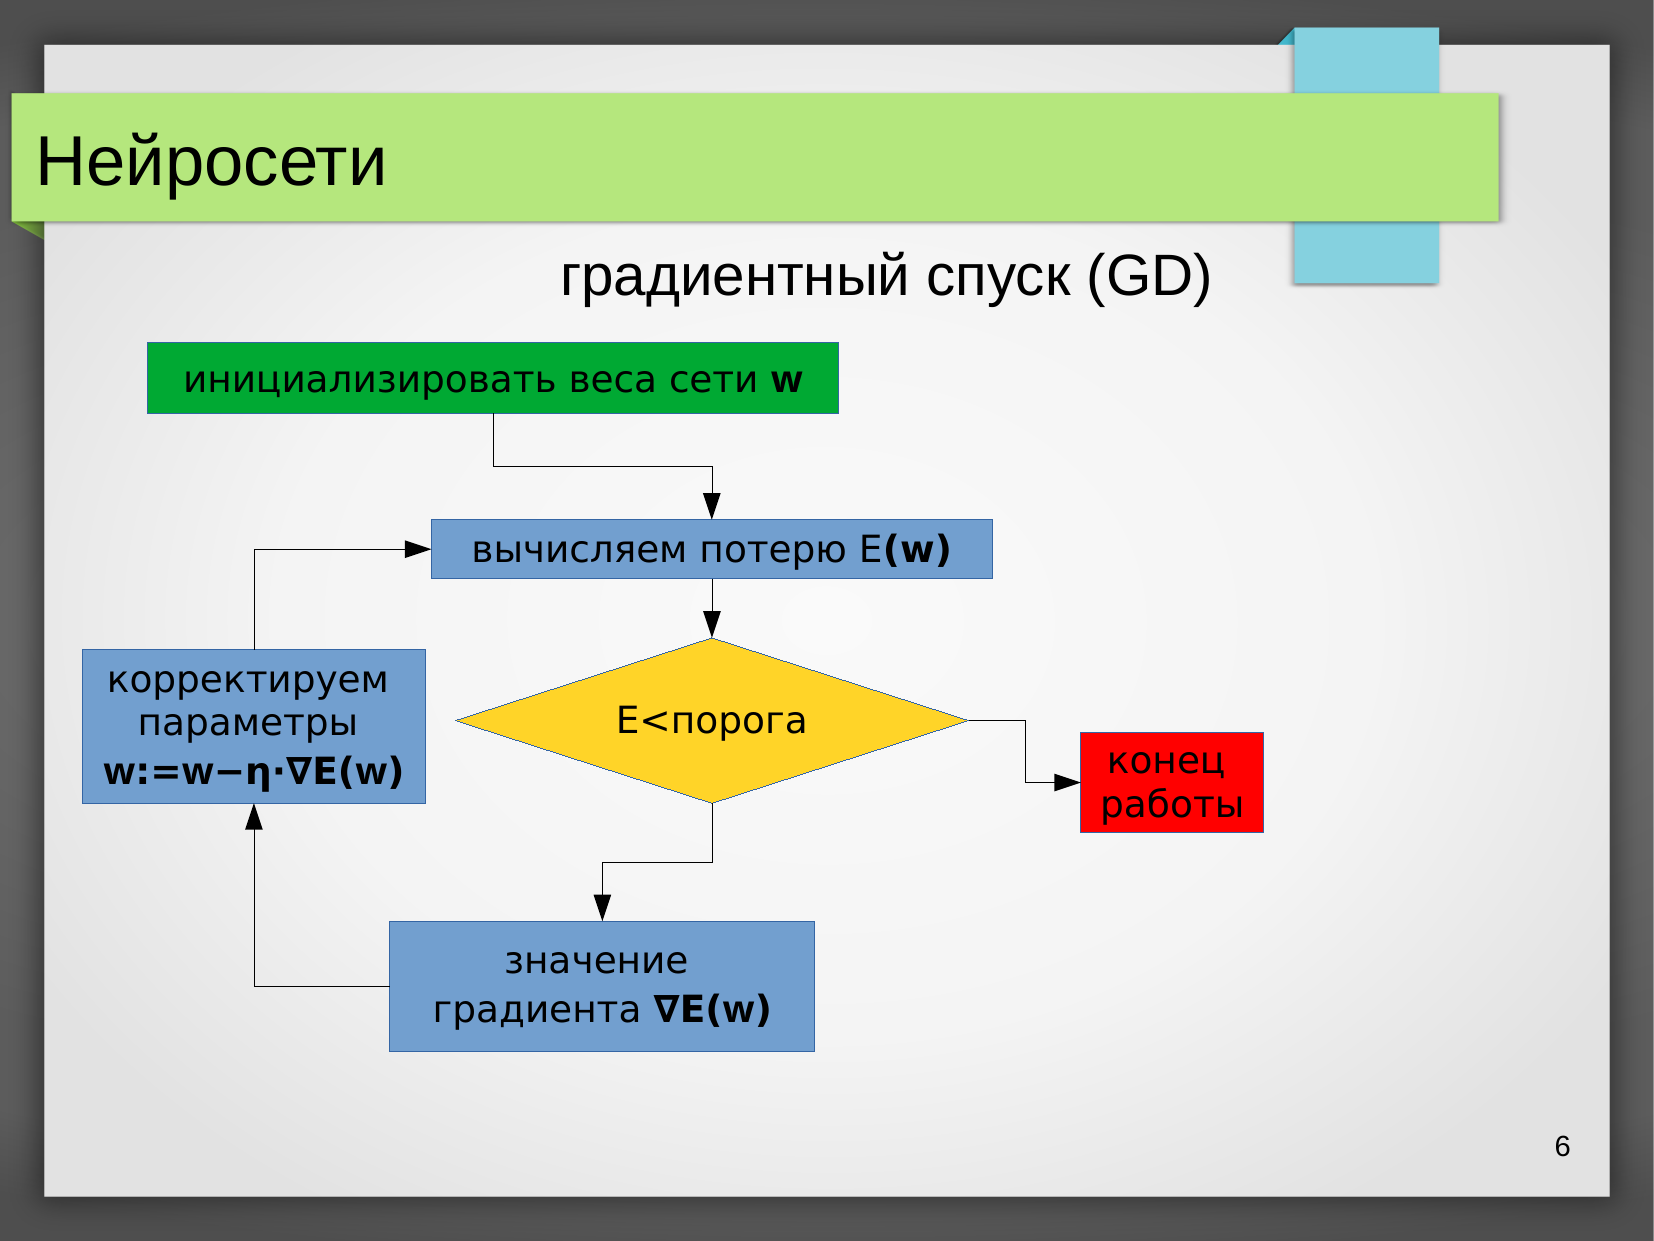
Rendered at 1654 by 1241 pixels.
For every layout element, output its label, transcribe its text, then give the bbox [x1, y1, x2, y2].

text_box конец работы [1080, 732, 1264, 833]
text_box градиентный спуск (GD) [545, 224, 1288, 319]
picture [0, 0, 1654, 1241]
text_box корректируем параметры w:=w−η⋅∇E(w) [82, 649, 426, 804]
text_box вычисляем потерю E(w) [431, 519, 993, 579]
text_box значение градиента ∇E(w) [389, 921, 815, 1052]
title Нейросети [35, 121, 1489, 201]
text_box E<порога [455, 638, 968, 804]
text_box инициализировать веса сети w [147, 342, 839, 414]
